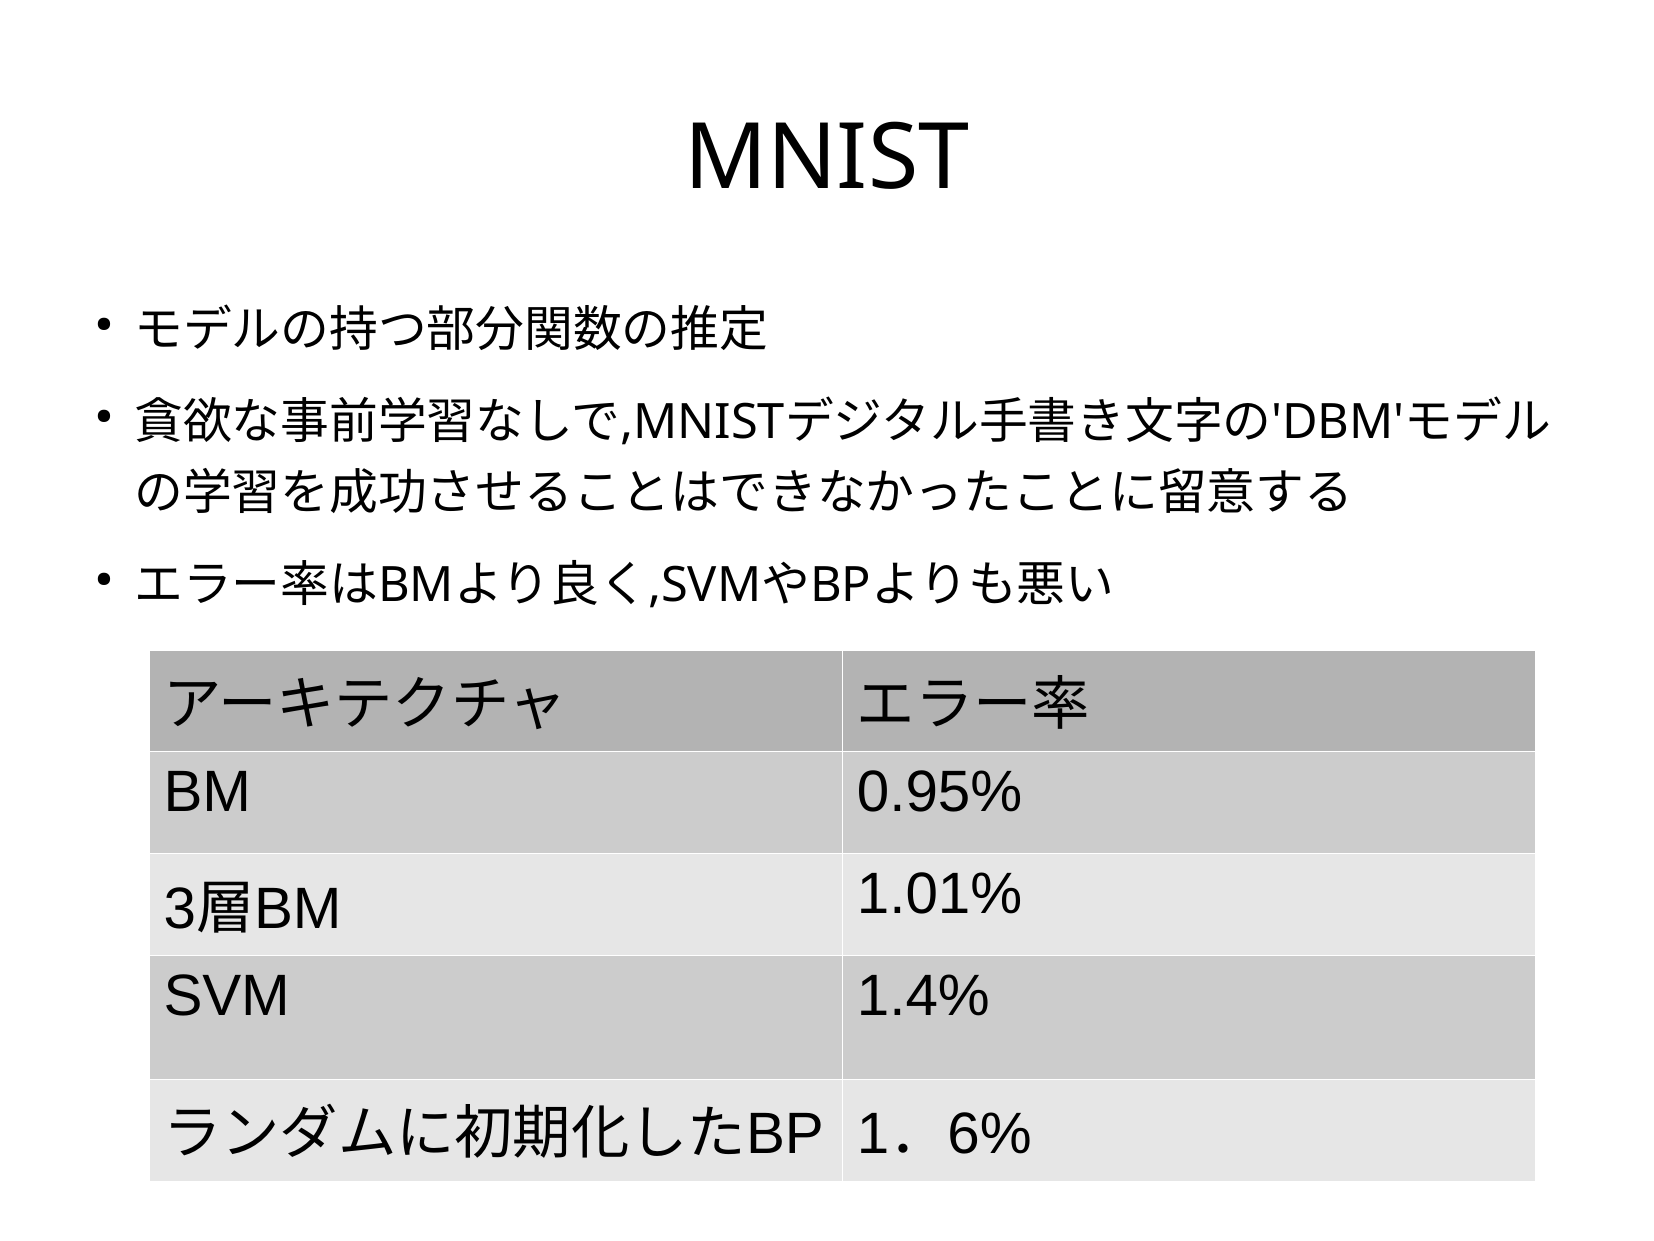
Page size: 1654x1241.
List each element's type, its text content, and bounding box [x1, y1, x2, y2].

table_cell 1．6% [843, 1080, 1535, 1181]
table_header アーキテクチャ [150, 651, 842, 751]
table_cell ランダムに初期化したBP [150, 1080, 842, 1181]
table_cell 1.4% [843, 956, 1535, 1079]
table_cell SVM [150, 956, 842, 1079]
table_cell 1.01% [843, 854, 1535, 955]
list モデルの持つ部分関数の推定 貪欲な事前学習なしで,MNISTデジタル手書き文字の'DBM'モデルの学習を成功させることはできなかったことに留意する エラー率はBMより良く,SVMやBPよりも悪い [82, 290, 1571, 621]
table_cell BM [150, 752, 842, 853]
title MNIST [82, 56, 1571, 250]
table_header エラー率 [843, 651, 1535, 751]
table_cell 0.95% [843, 752, 1535, 853]
table_cell 3層BM [150, 854, 842, 955]
